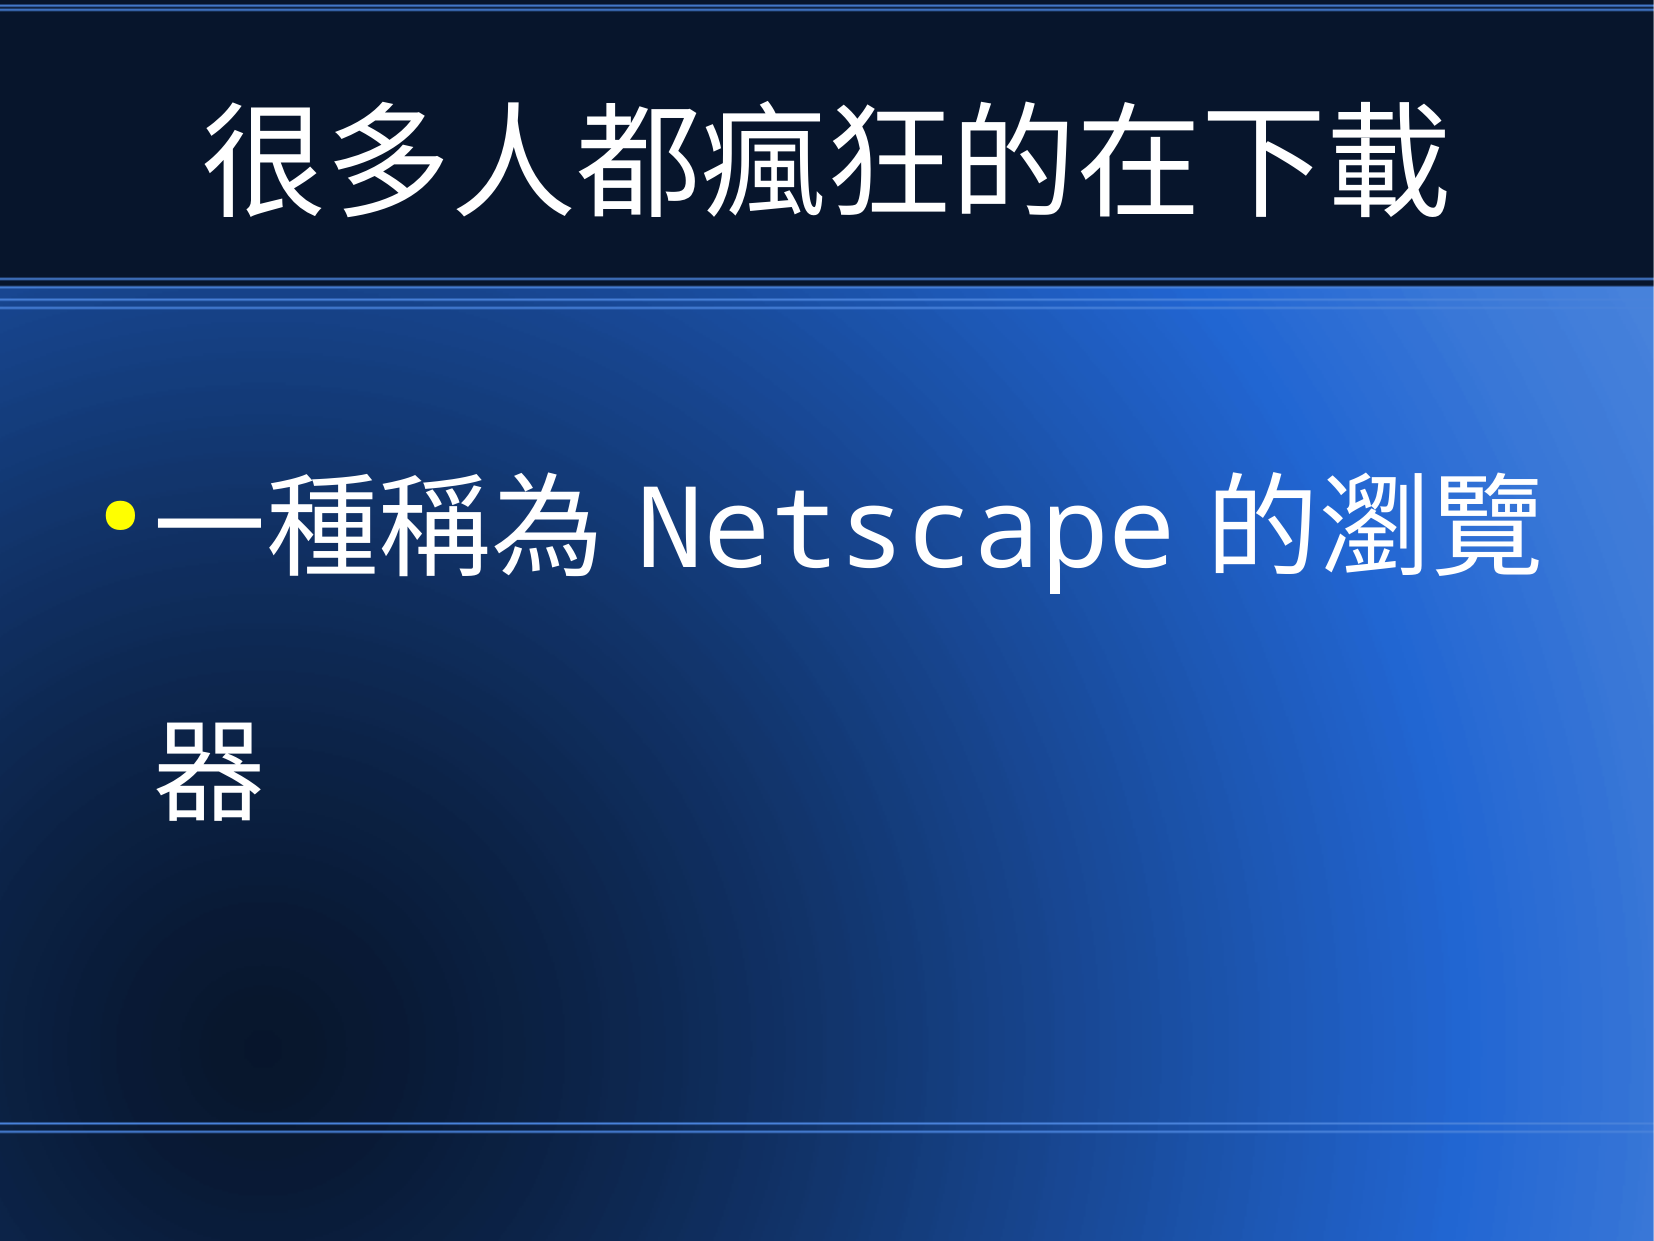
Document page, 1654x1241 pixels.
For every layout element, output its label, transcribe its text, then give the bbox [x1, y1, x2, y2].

list 一種稱為Netscape的瀏覽器 [82, 355, 1571, 1241]
picture [0, 0, 1654, 1241]
title 很多人都瘋狂的在下載 [82, 49, 1571, 257]
